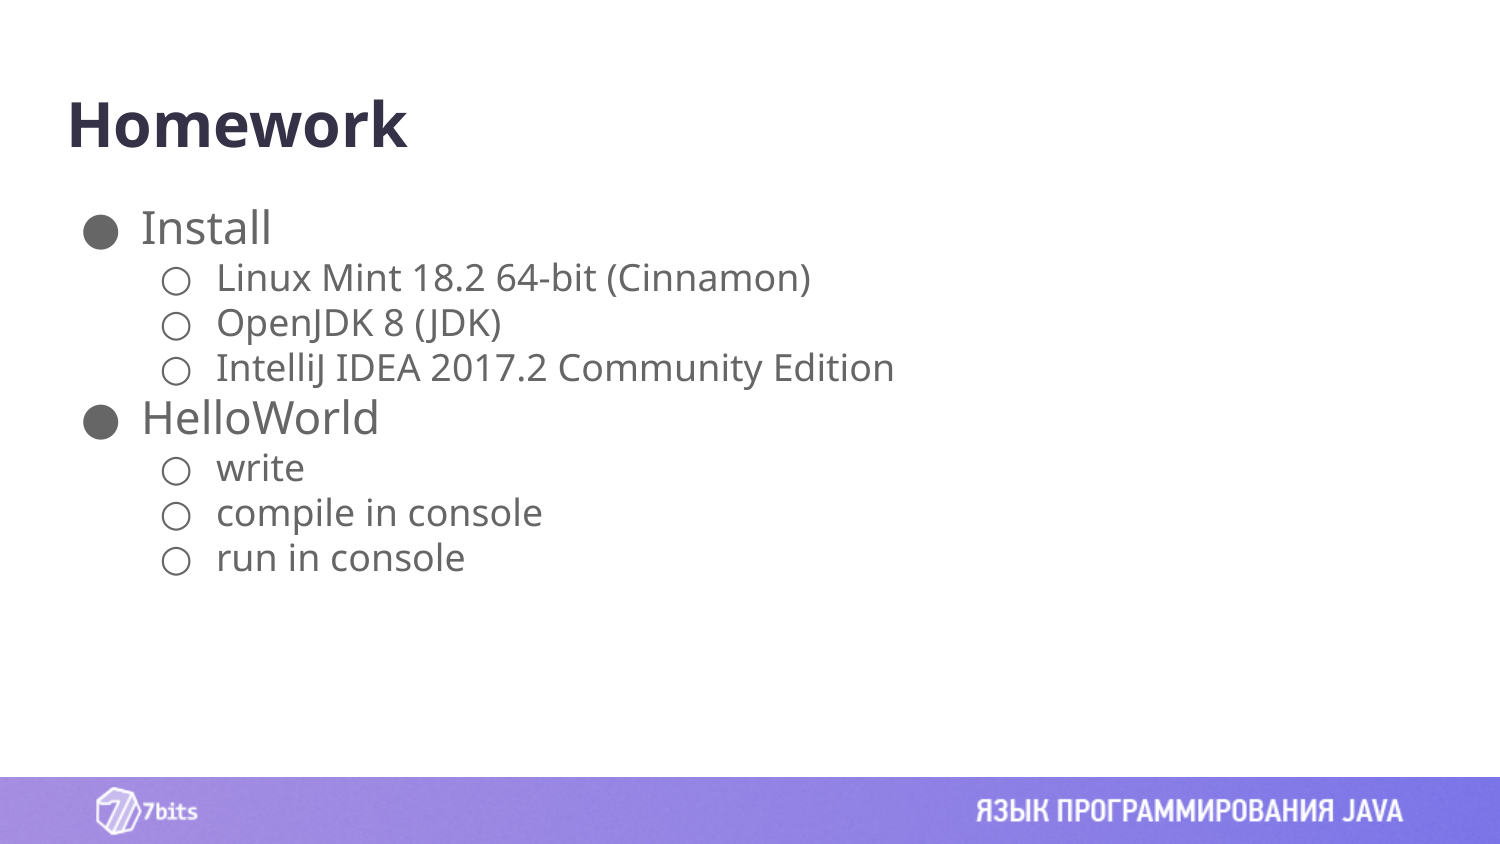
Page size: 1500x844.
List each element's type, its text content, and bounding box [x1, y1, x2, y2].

list Install Linux Mint 18.2 64-bit (Cinnamon) OpenJDK 8 (JDK) IntelliJ IDEA 2017.2 Community Edition HelloWorld write compile in console run in console [51, 184, 1449, 745]
picture [0, 777, 1500, 844]
title Homework [51, 69, 1449, 164]
